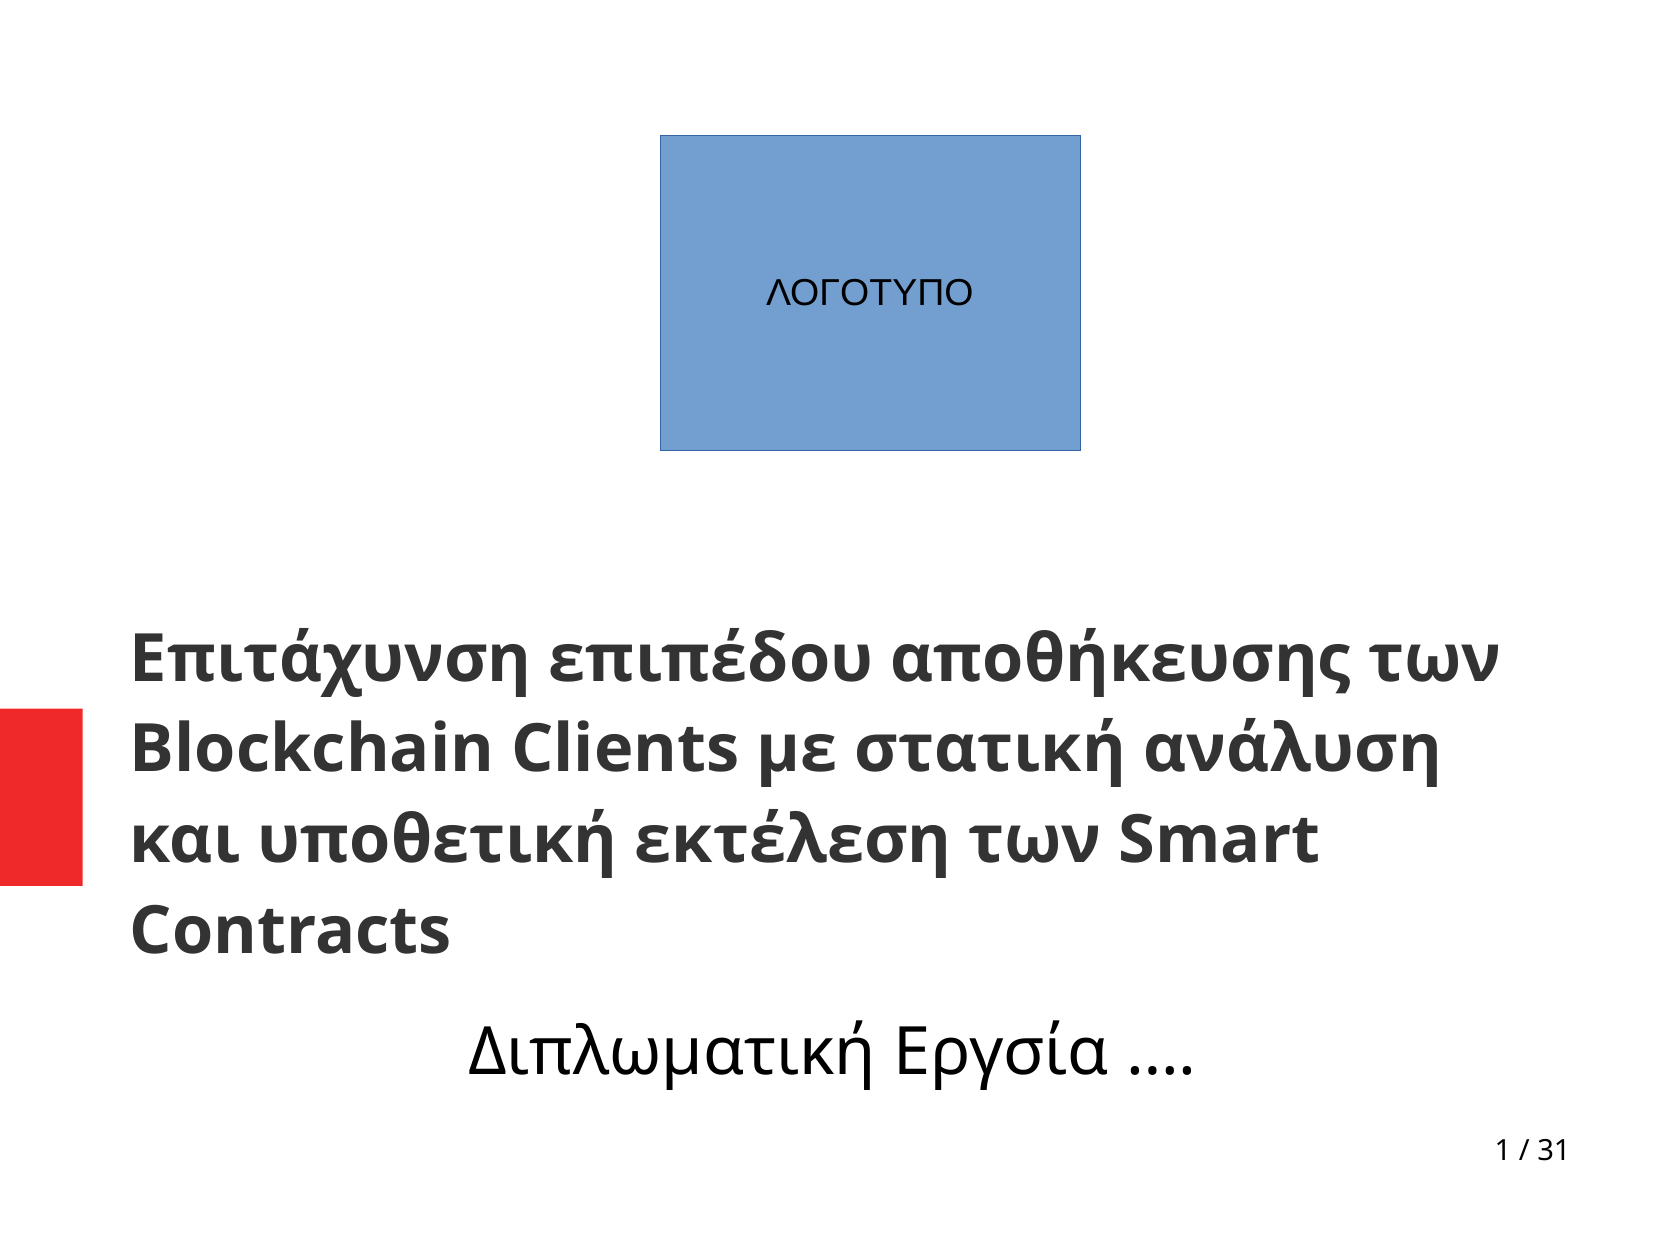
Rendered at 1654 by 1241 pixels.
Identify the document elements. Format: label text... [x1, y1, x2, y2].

text_box ΛΟΓΟΤΥΠΟ [660, 135, 1081, 451]
subtitle Διπλωματική Εργσία …. [129, 968, 1536, 1130]
title Επιτάχυνση επιπέδου αποθήκευσης των Blockchain Clients με στατική ανάλυση και υποθετική εκτέλεση των Smart Contracts [129, 635, 1536, 947]
